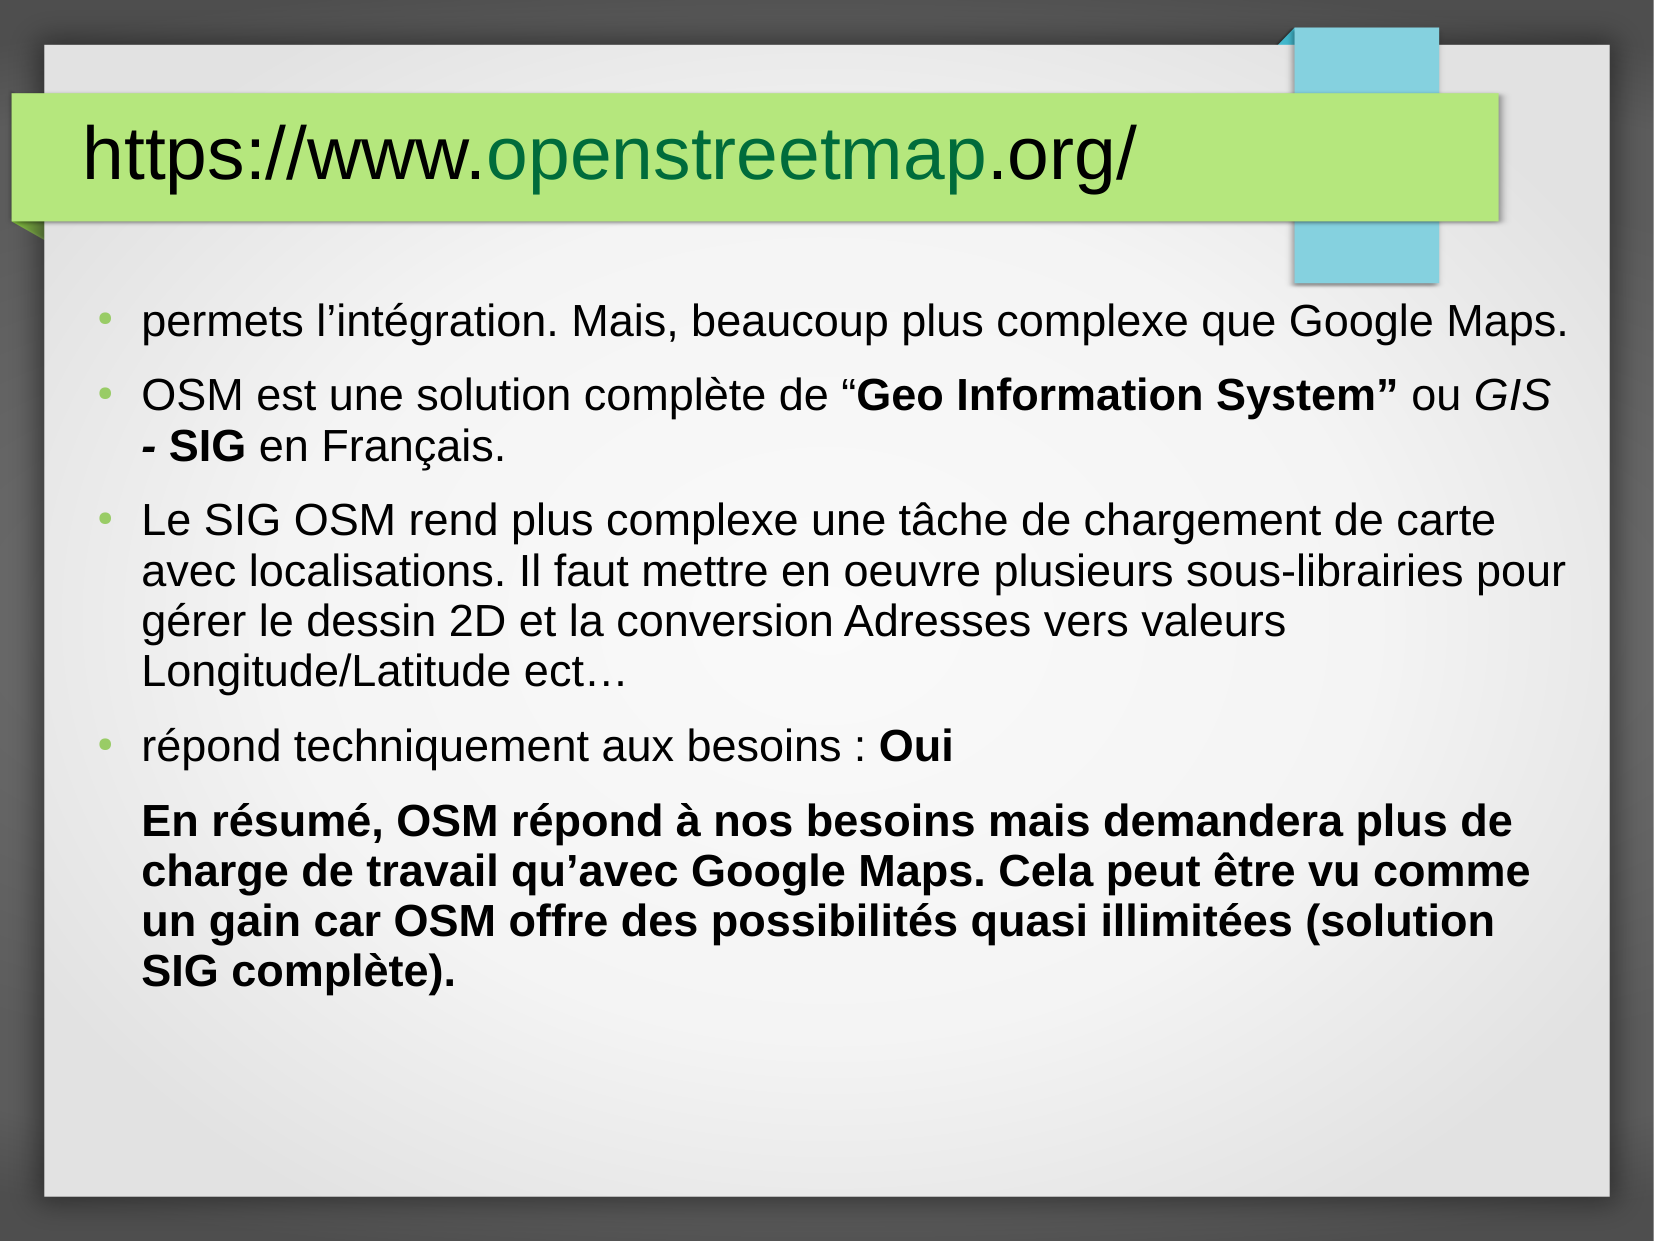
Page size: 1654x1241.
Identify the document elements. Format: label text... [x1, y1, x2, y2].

list permets l’intégration. Mais, beaucoup plus complexe que Google Maps. OSM est une solution complète de “Geo Information System” ou GIS - SIG en Français. Le SIG OSM rend plus complexe une tâche de chargement de carte avec localisations. Il faut mettre en oeuvre plusieurs sous-librairies pour gérer le dessin 2D et la conversion Adresses vers valeurs Longitude/Latitude ect… répond techniquement aux besoins : Oui En résumé, OSM répond à nos besoins mais demandera plus de charge de travail qu’avec Google Maps. Cela peut être vu comme un gain car OSM offre des possibilités quasi illimitées (solution SIG complète). [82, 295, 1571, 1015]
picture [0, 0, 1654, 1241]
title https://www.openstreetmap.org/ [82, 94, 1264, 213]
